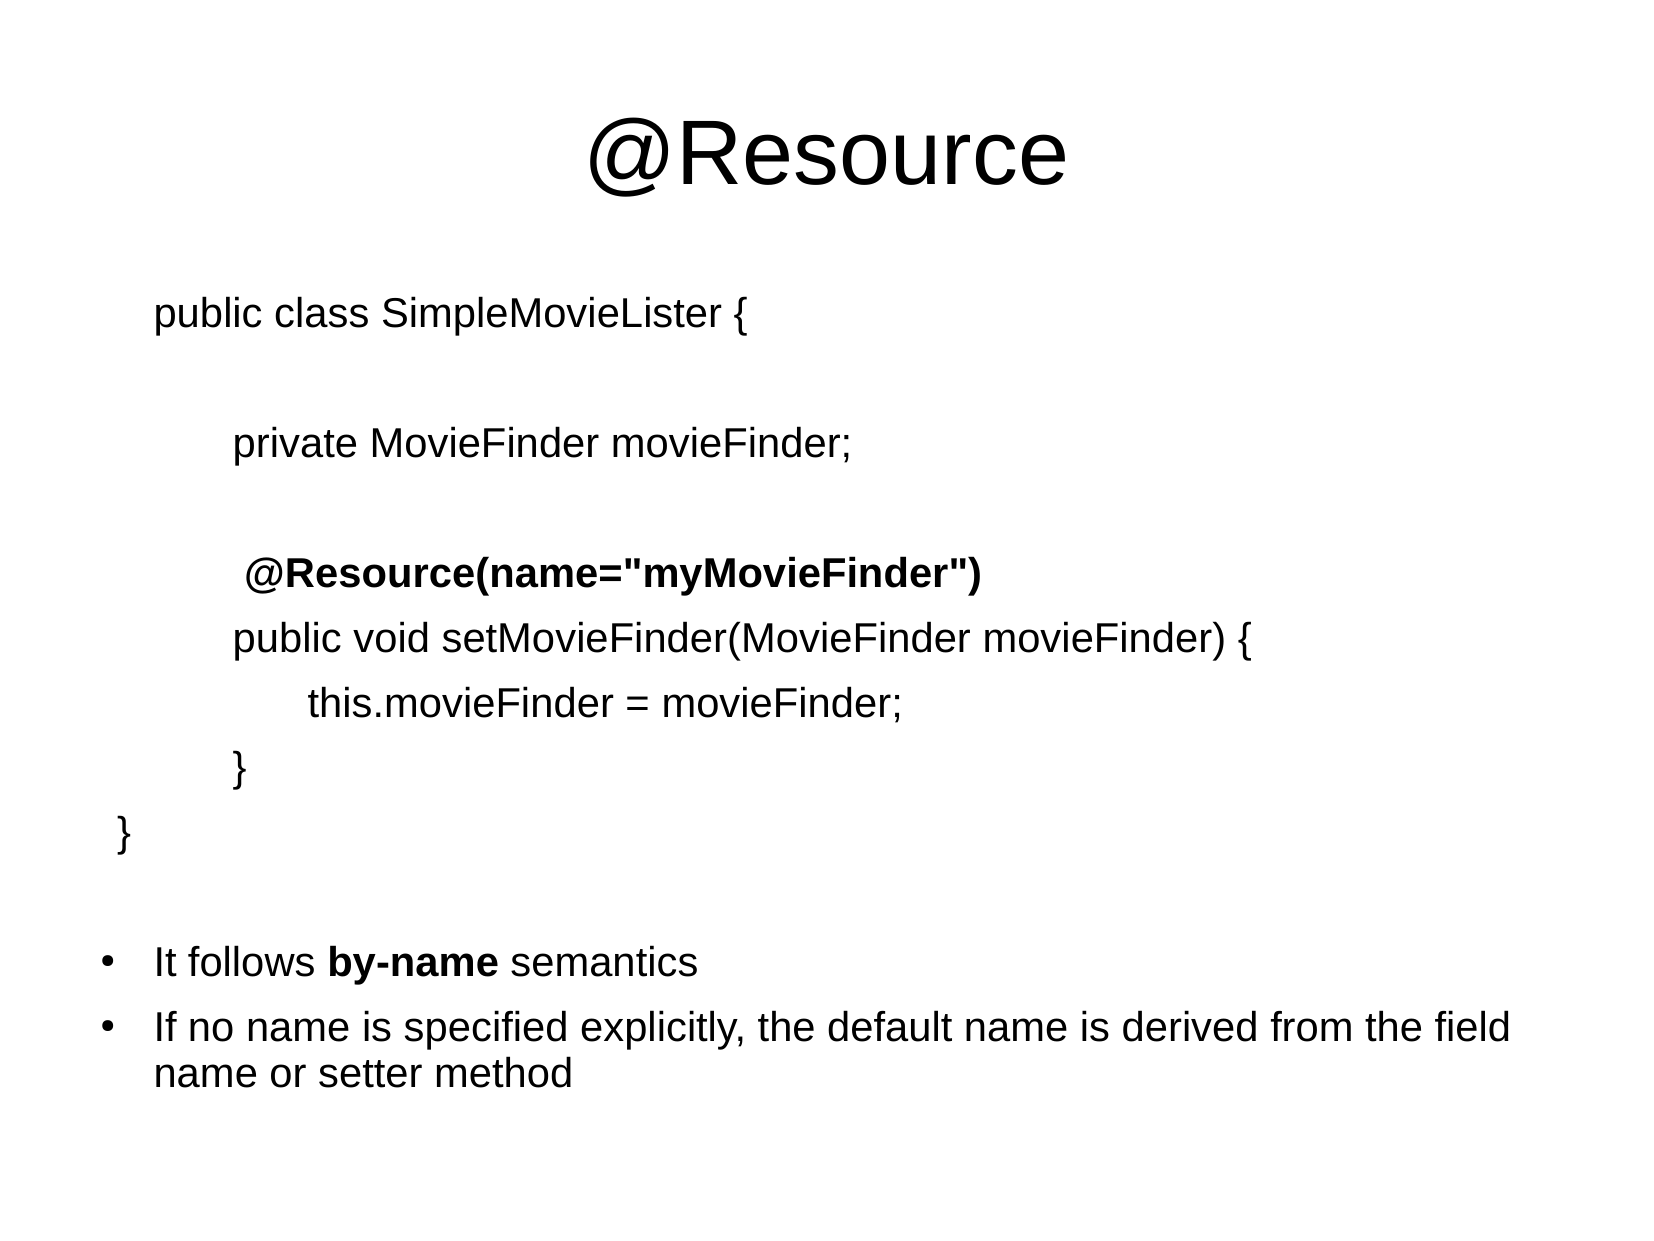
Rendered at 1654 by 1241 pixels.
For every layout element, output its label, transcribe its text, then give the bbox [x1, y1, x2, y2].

title @Resource [82, 49, 1571, 257]
list public class SimpleMovieLister { private MovieFinder movieFinder; @Resource(name="myMovieFinder") public void setMovieFinder(MovieFinder movieFinder) { this.movieFinder = movieFinder; } } It follows by-name semantics If no name is specified explicitly, the default name is derived from the field name or setter method [82, 290, 1571, 1141]
